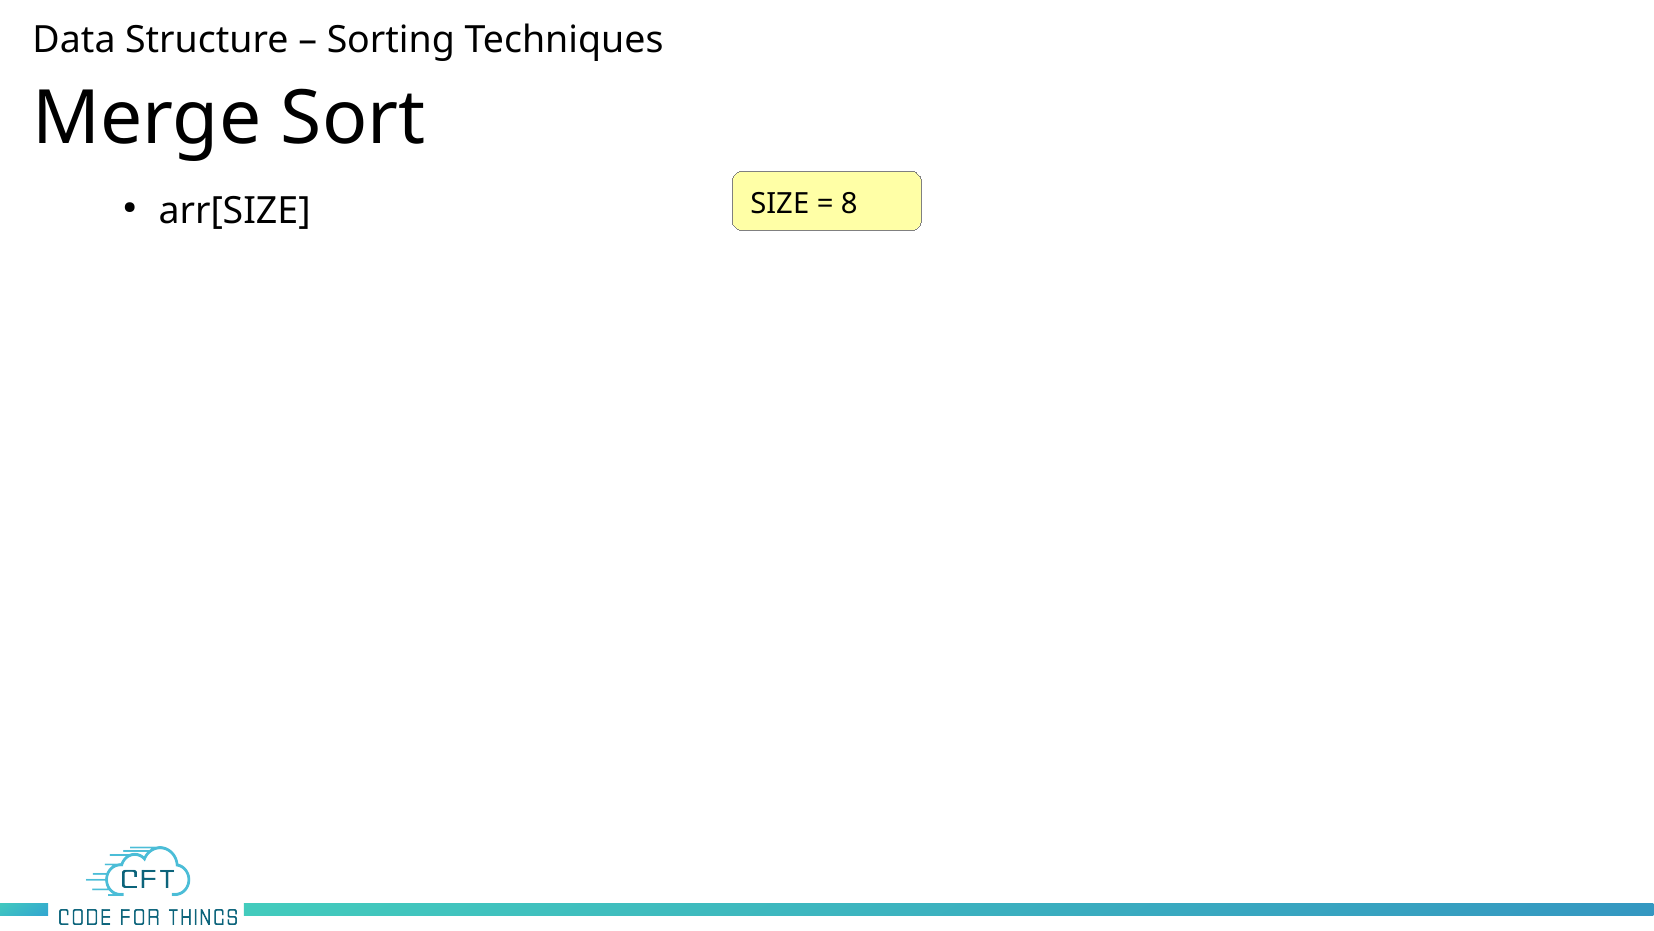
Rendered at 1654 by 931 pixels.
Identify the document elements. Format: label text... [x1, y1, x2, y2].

picture [59, 846, 237, 925]
title Data Structure – Sorting Techniques Merge Sort [32, 12, 1184, 166]
text_box arr[SIZE] [108, 176, 353, 243]
text_box SIZE = 8 [735, 175, 916, 225]
text_box [732, 171, 922, 231]
